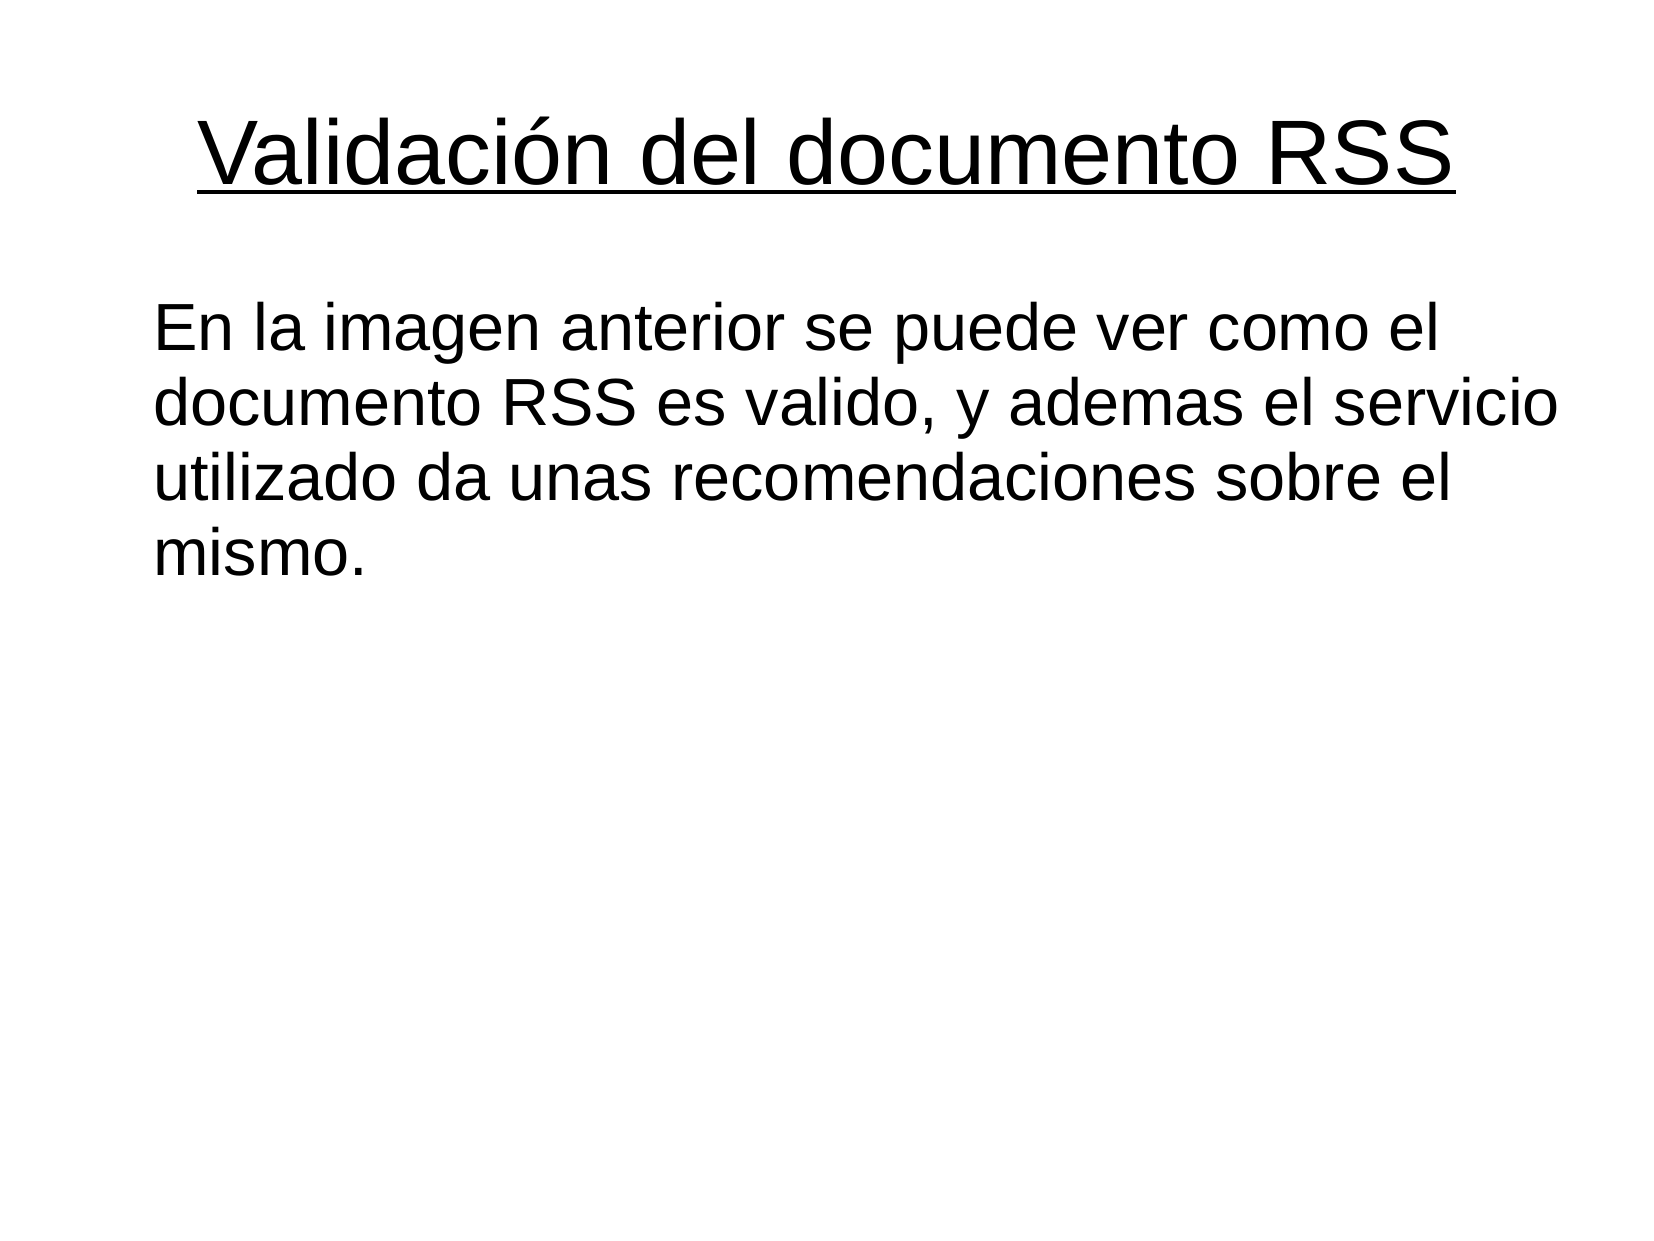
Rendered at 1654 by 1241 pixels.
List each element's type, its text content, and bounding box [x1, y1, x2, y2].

list En la imagen anterior se puede ver como el documento RSS es valido, y ademas el servicio utilizado da unas recomendaciones sobre el mismo. [82, 290, 1571, 1109]
title Validación del documento RSS [82, 49, 1571, 257]
